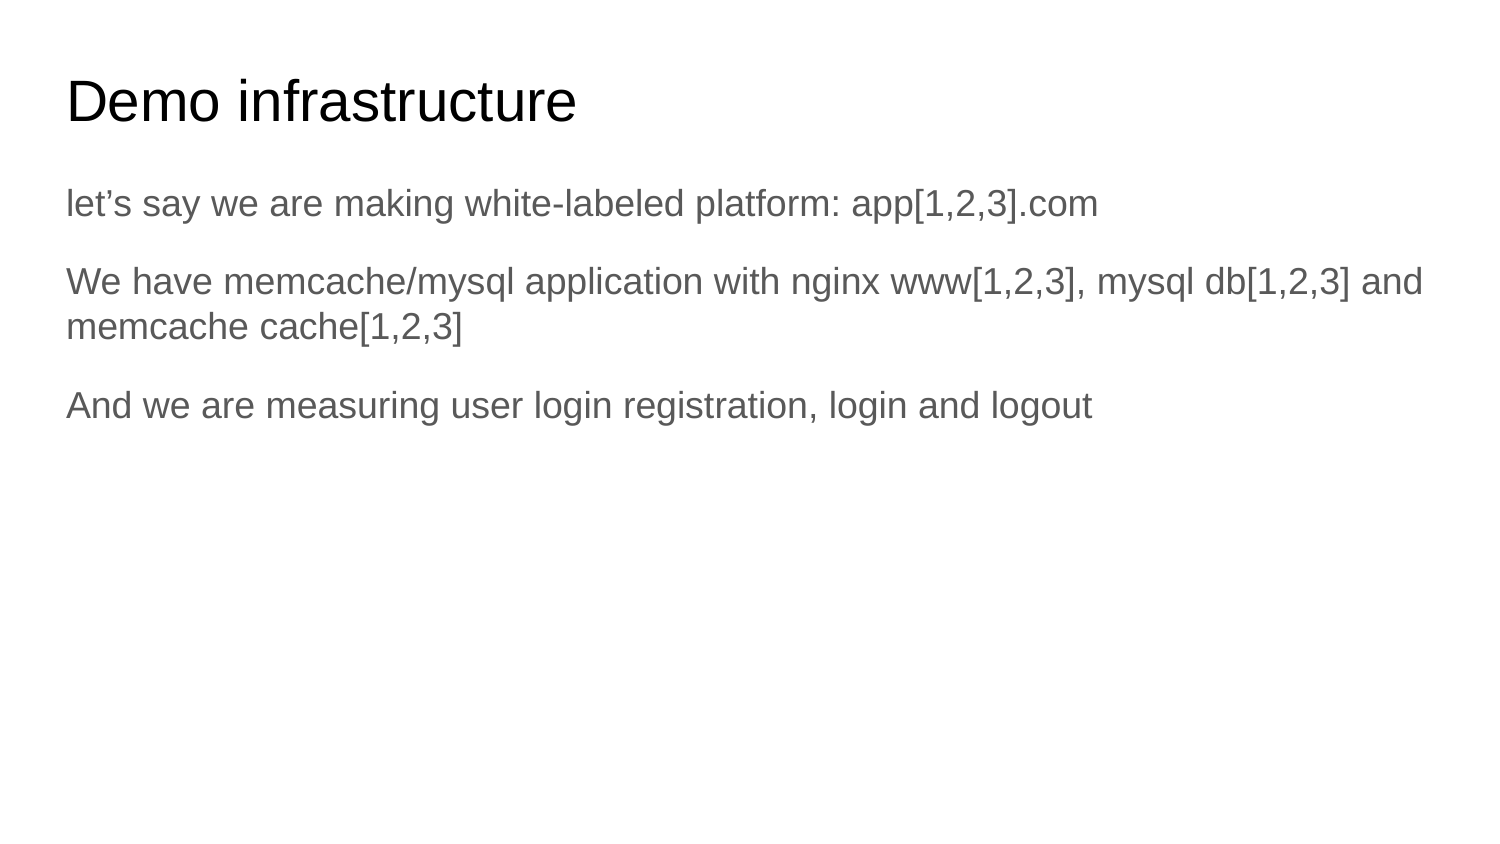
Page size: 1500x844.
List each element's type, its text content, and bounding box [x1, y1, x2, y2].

list let’s say we are making white-labeled platform: app[1,2,3].com We have memcache/mysql application with nginx www[1,2,3], mysql db[1,2,3] and memcache cache[1,2,3] And we are measuring user login registration, login and logout [51, 164, 1449, 725]
title Demo infrastructure [51, 48, 1449, 142]
